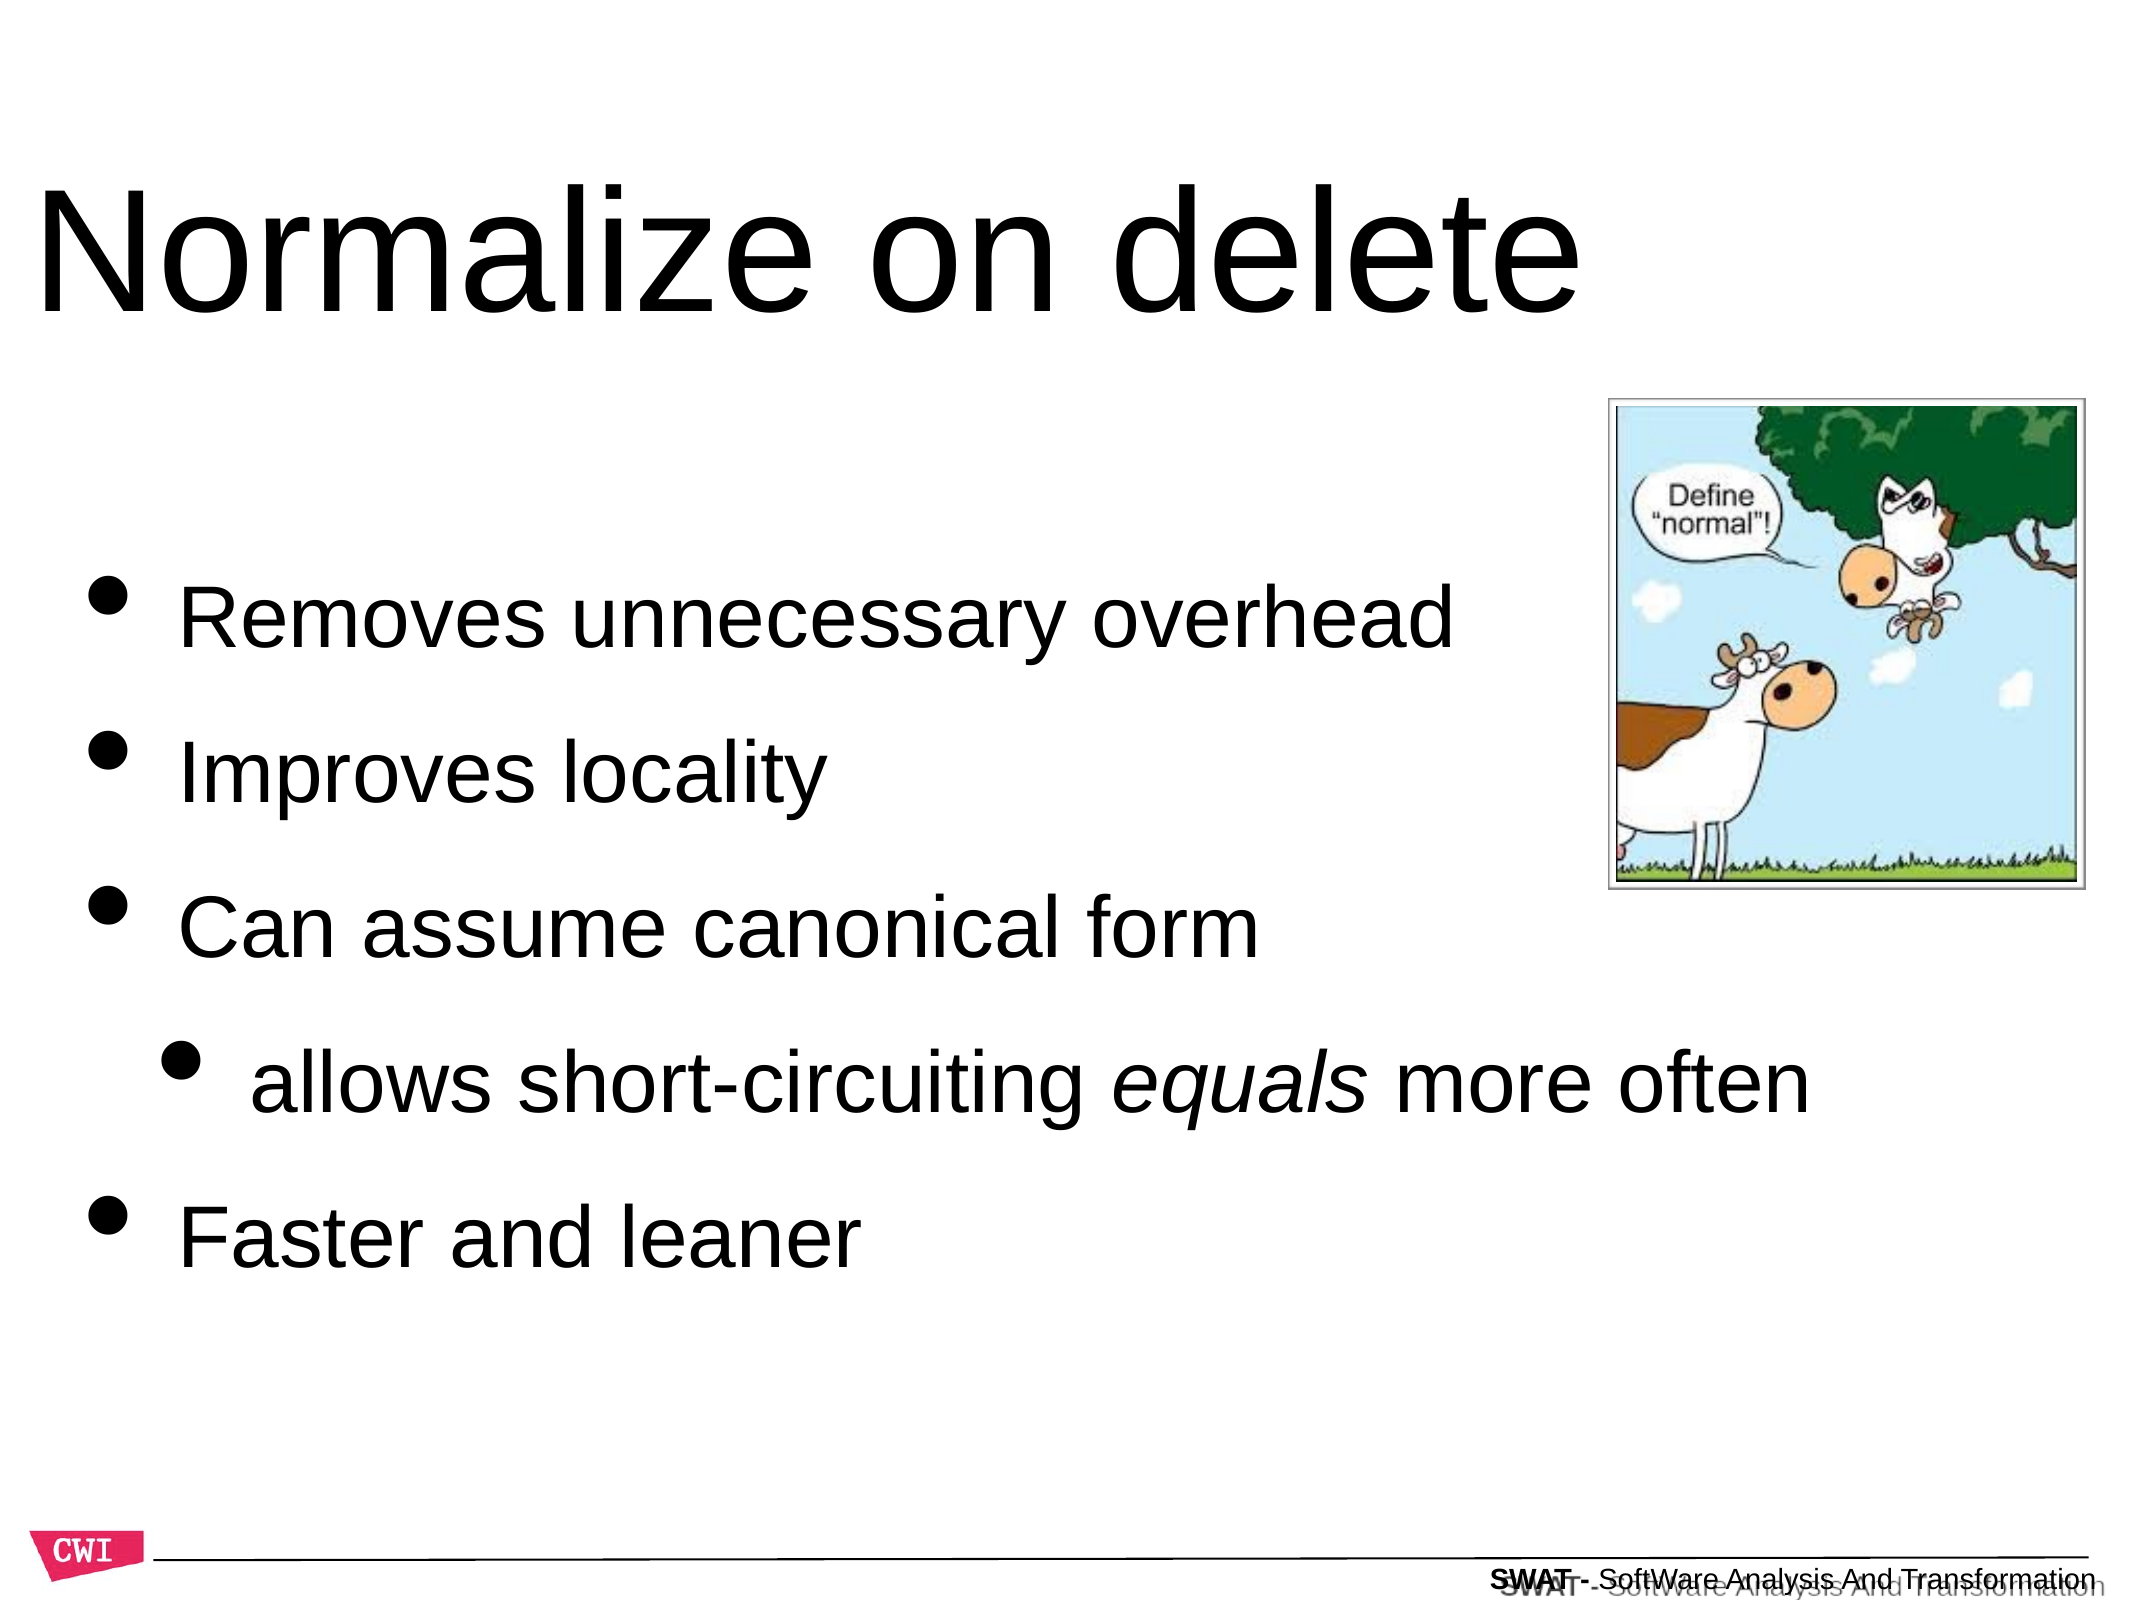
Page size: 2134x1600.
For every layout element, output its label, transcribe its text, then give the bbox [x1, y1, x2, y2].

picture [1608, 398, 2086, 890]
list Removes unnecessary overhead Improves locality Can assume canonical form allows short-circuiting equals more often Faster and leaner [22, 454, 2103, 1392]
title Normalize on delete [22, 41, 2103, 442]
picture [16, 1517, 156, 1593]
